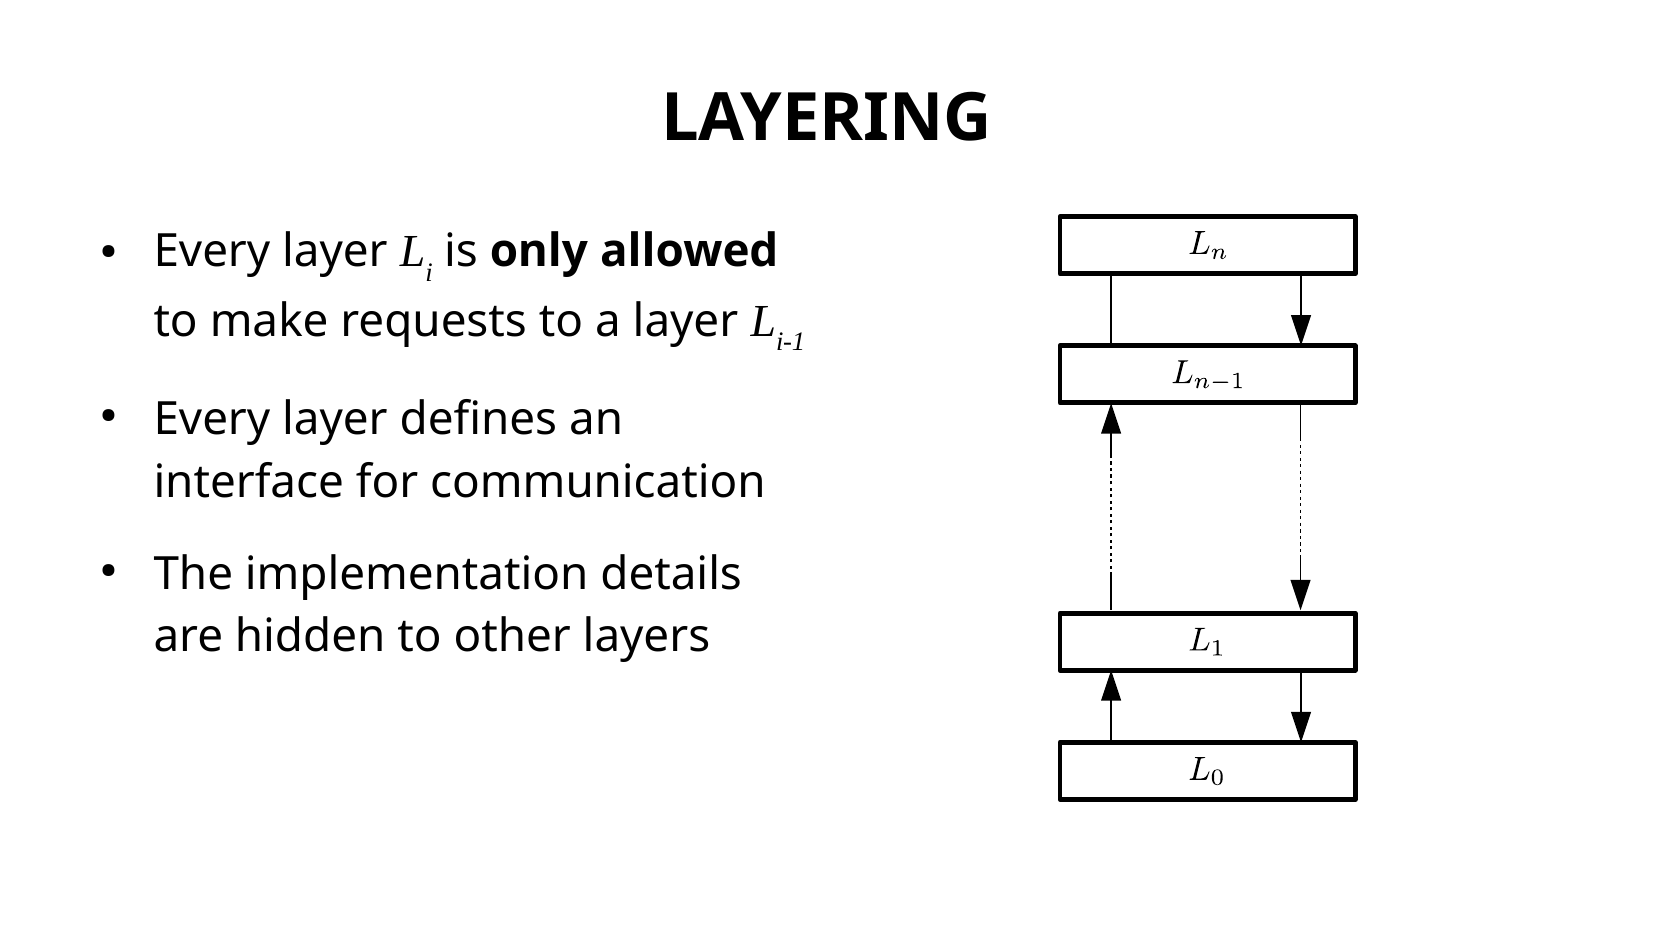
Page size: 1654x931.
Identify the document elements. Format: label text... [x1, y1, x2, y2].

text_box [1171, 360, 1245, 391]
text_box [1188, 627, 1224, 656]
text_box [1188, 231, 1228, 260]
text_box [1188, 757, 1224, 786]
list Every layer Li is only allowed to make requests to a layer Li-1 Every layer defines an interface for communication The implementation details are hidden to other layers [82, 217, 809, 757]
title LAYERING [82, 36, 1571, 193]
